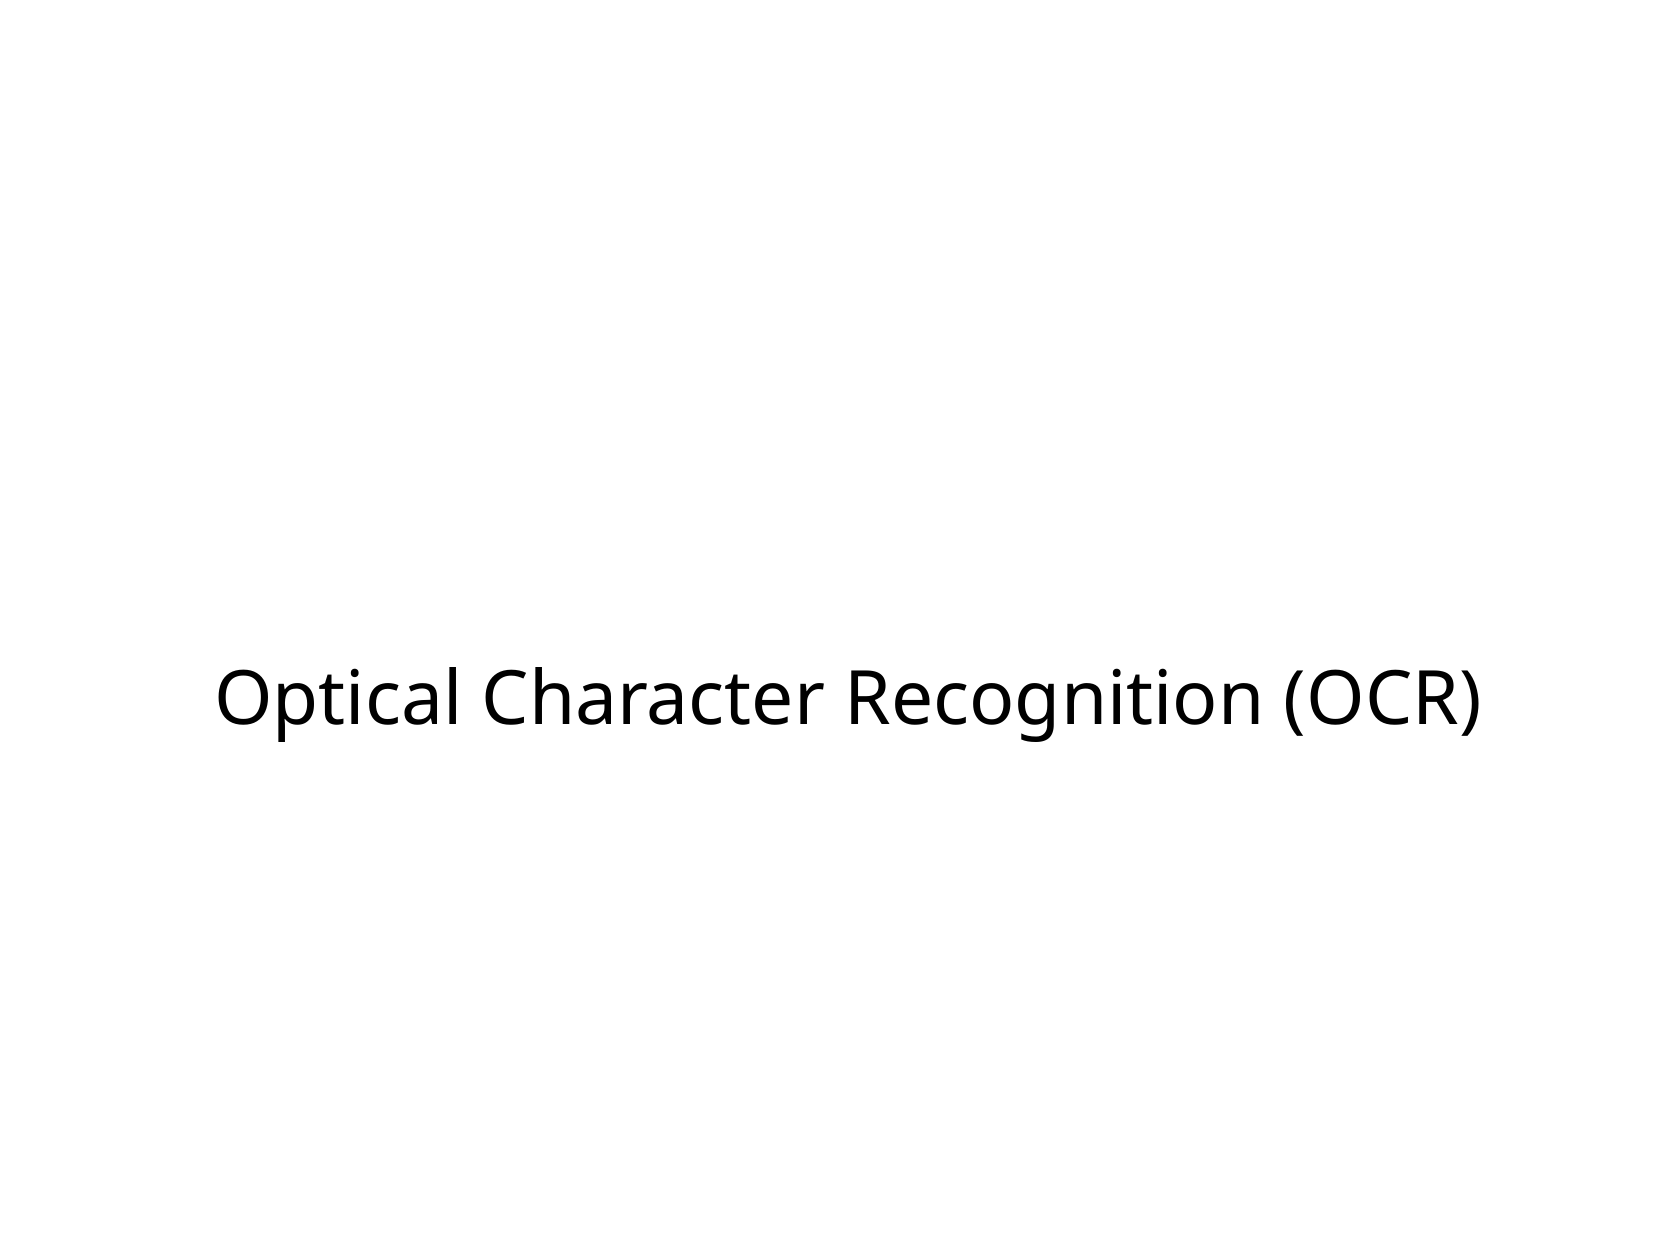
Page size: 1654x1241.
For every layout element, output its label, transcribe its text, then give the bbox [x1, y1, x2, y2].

list Optical Character Recognition (OCR) [25, 233, 1654, 1158]
